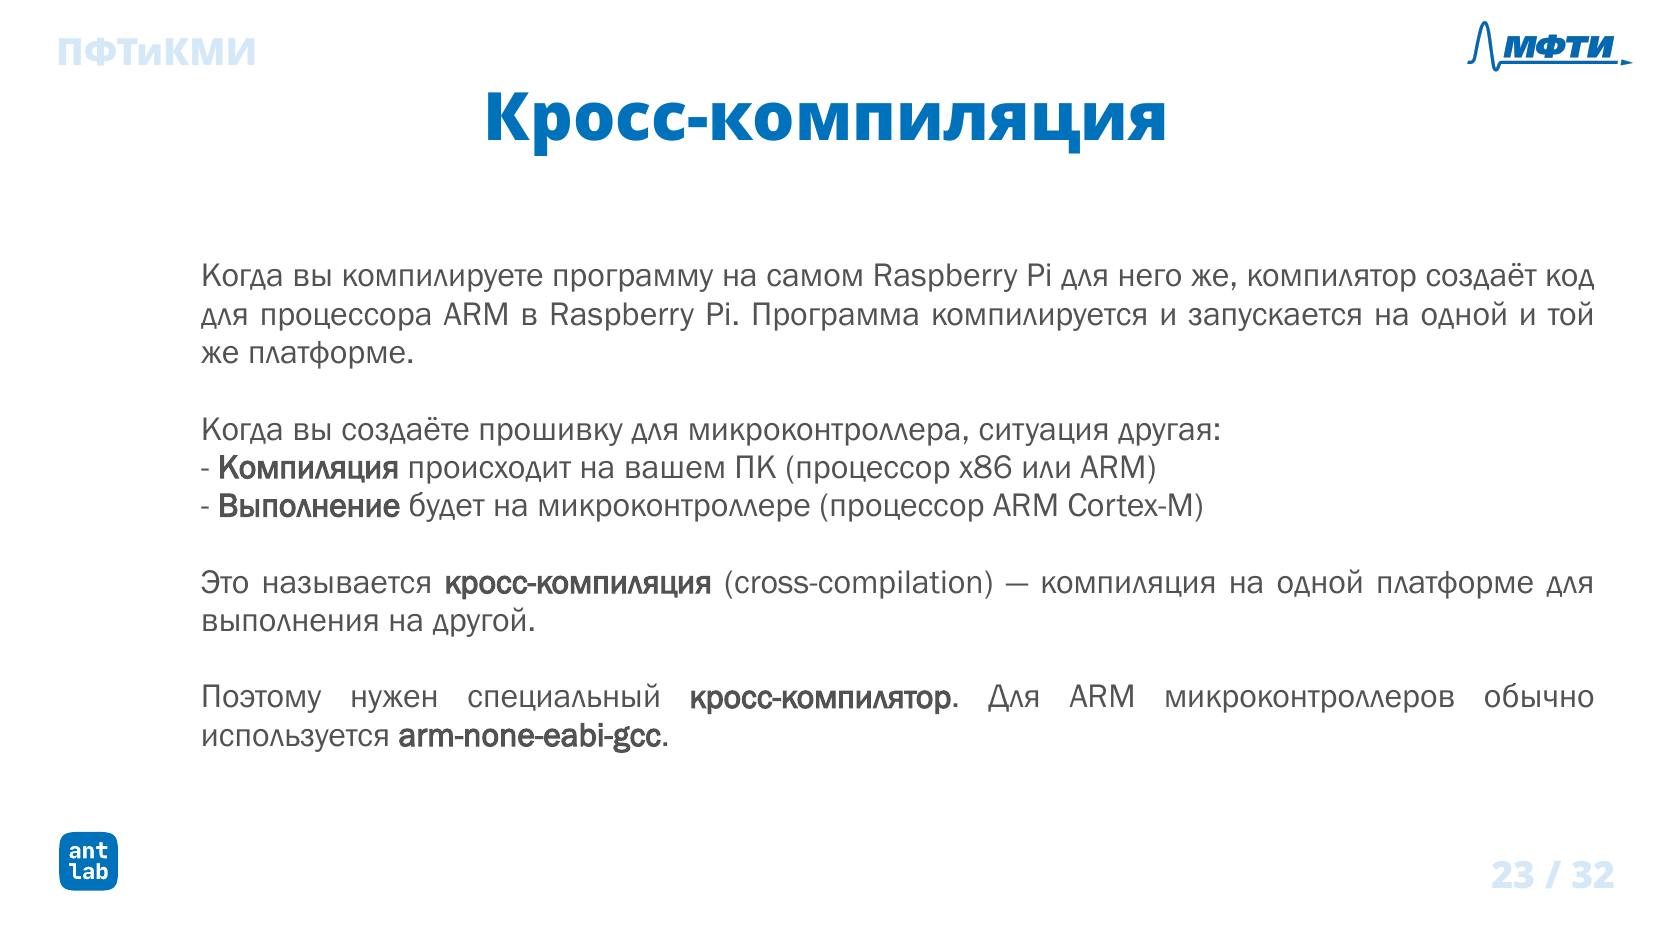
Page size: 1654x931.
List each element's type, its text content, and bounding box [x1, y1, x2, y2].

picture [1446, 0, 1654, 93]
list Когда вы компилируете программу на самом Raspberry Pi для него же, компилятор создаёт код для процессора ARM в Raspberry Pi. Программа компилируется и запускается на одной и той же платформе. Когда вы создаёте прошивку для микроконтроллера, ситуация другая: - Компиляция происходит на вашем ПК (процессор x86 или ARM) - Выполнение будет на микроконтроллере (процессор ARM Cortex-M) Это называется кросс-компиляция (cross-compilation) — компиляция на одной платформе для выполнения на другой. Поэтому нужен специальный кросс-компилятор. Для ARM микроконтроллеров обычно используется arm-none-eabi-gcc. [200, 217, 1595, 758]
title Кросс-компиляция [82, 37, 1571, 193]
